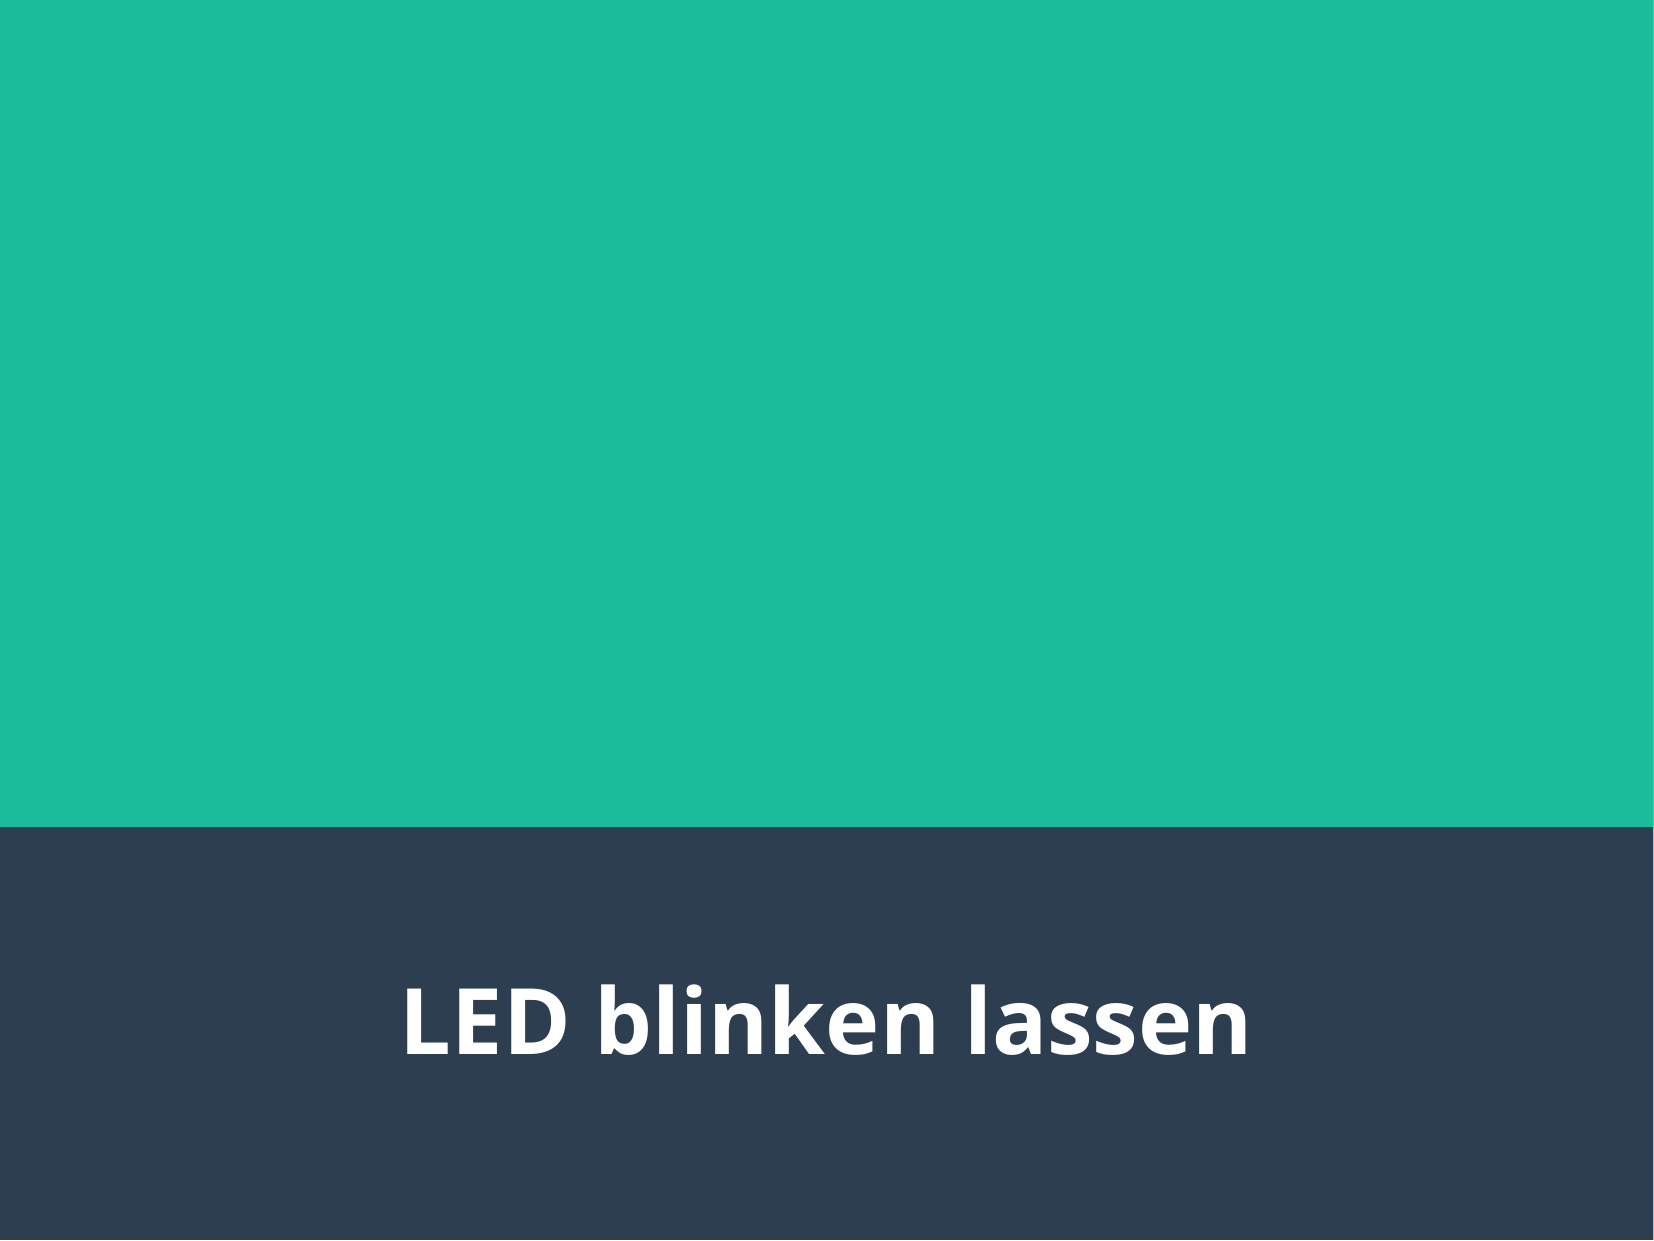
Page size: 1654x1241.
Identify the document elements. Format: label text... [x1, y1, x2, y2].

subtitle LED blinken lassen [59, 856, 1595, 1182]
